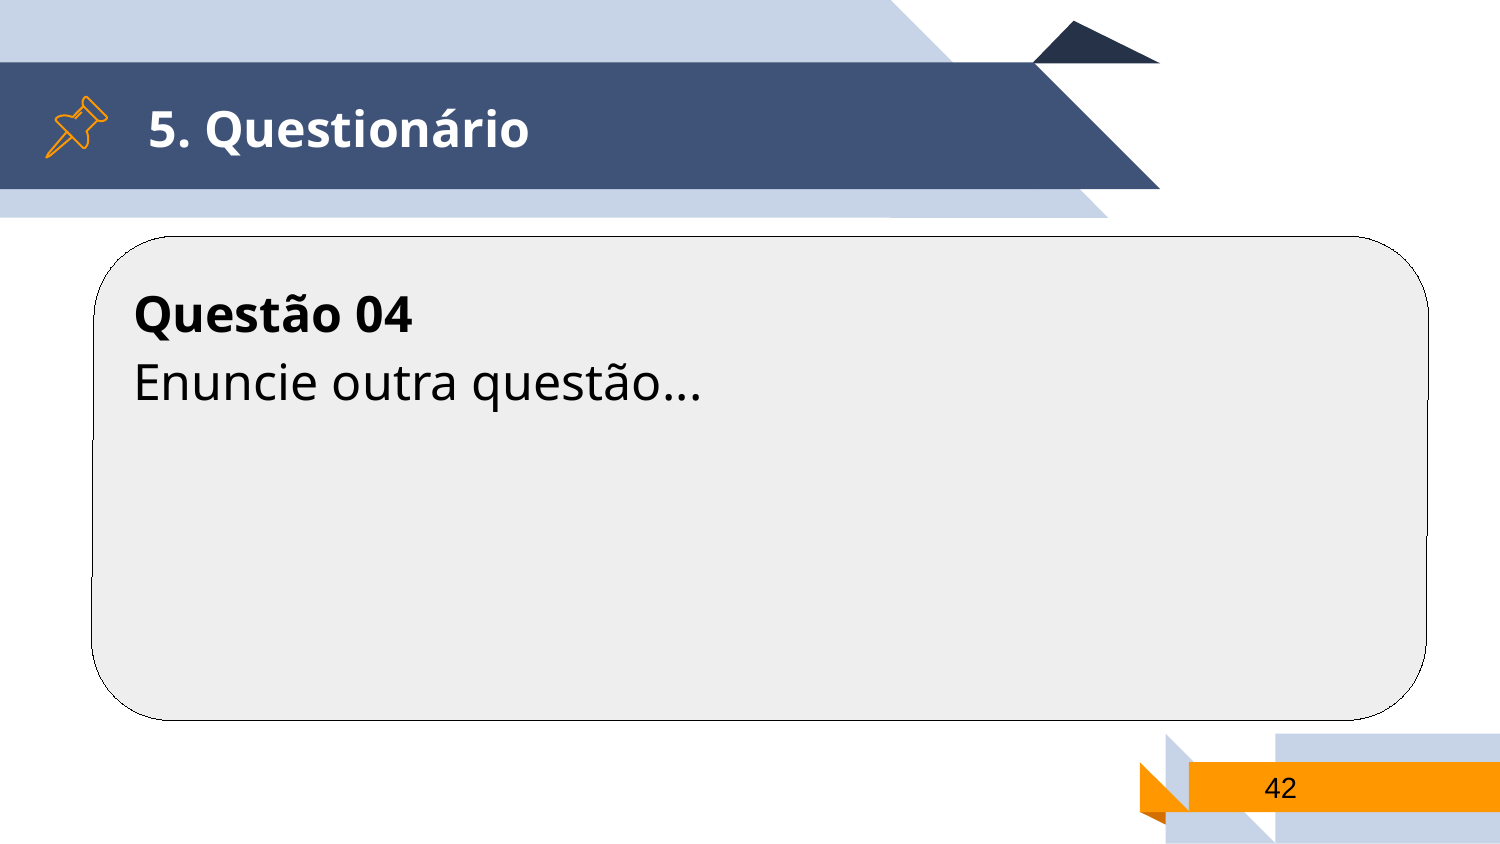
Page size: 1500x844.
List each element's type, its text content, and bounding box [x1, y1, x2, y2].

text_box [91, 236, 1429, 721]
title 5. Questionário [133, 64, 1035, 190]
slide_number <number> [1249, 760, 1494, 813]
text_box Questão 04 Enuncie outra questão... [118, 271, 1406, 419]
